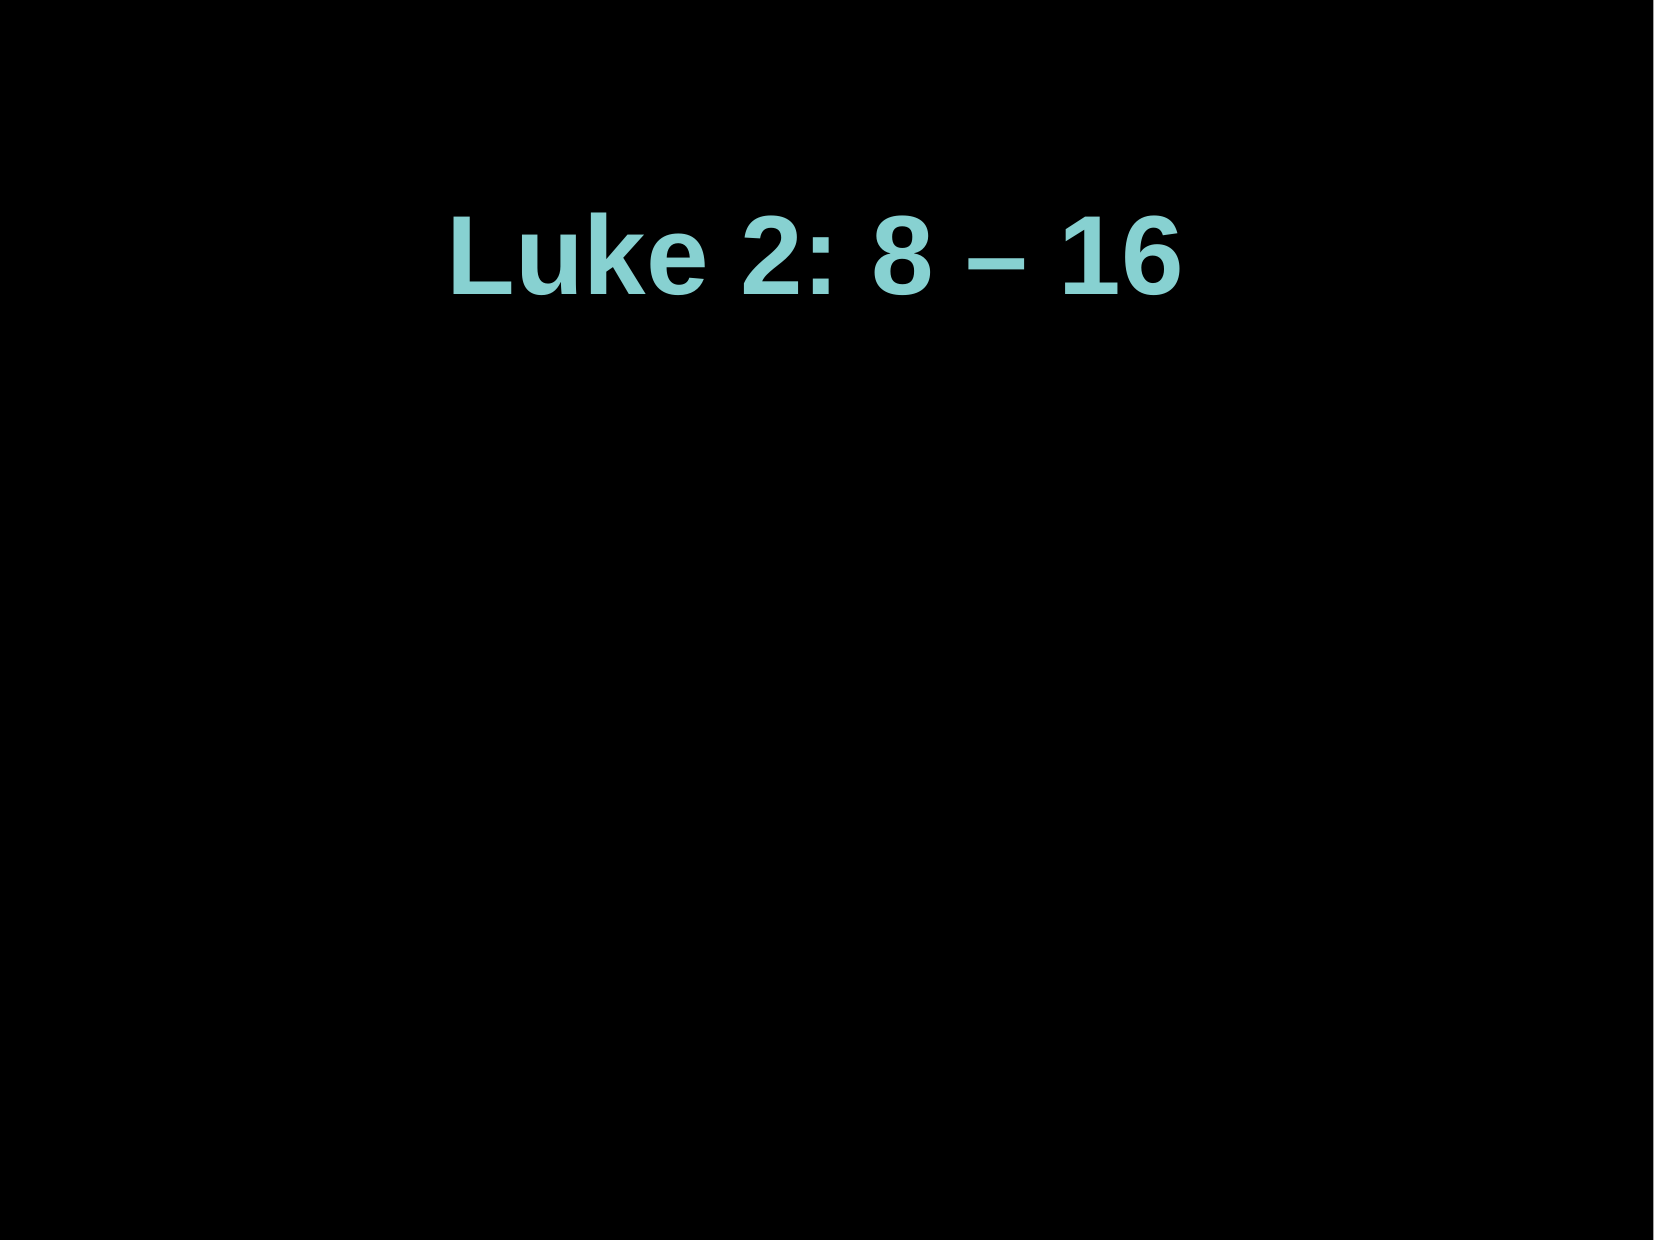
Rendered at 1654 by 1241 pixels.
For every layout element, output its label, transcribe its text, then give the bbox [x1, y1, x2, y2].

text_box Luke 2: 8 – 16 [59, 59, 1603, 1179]
